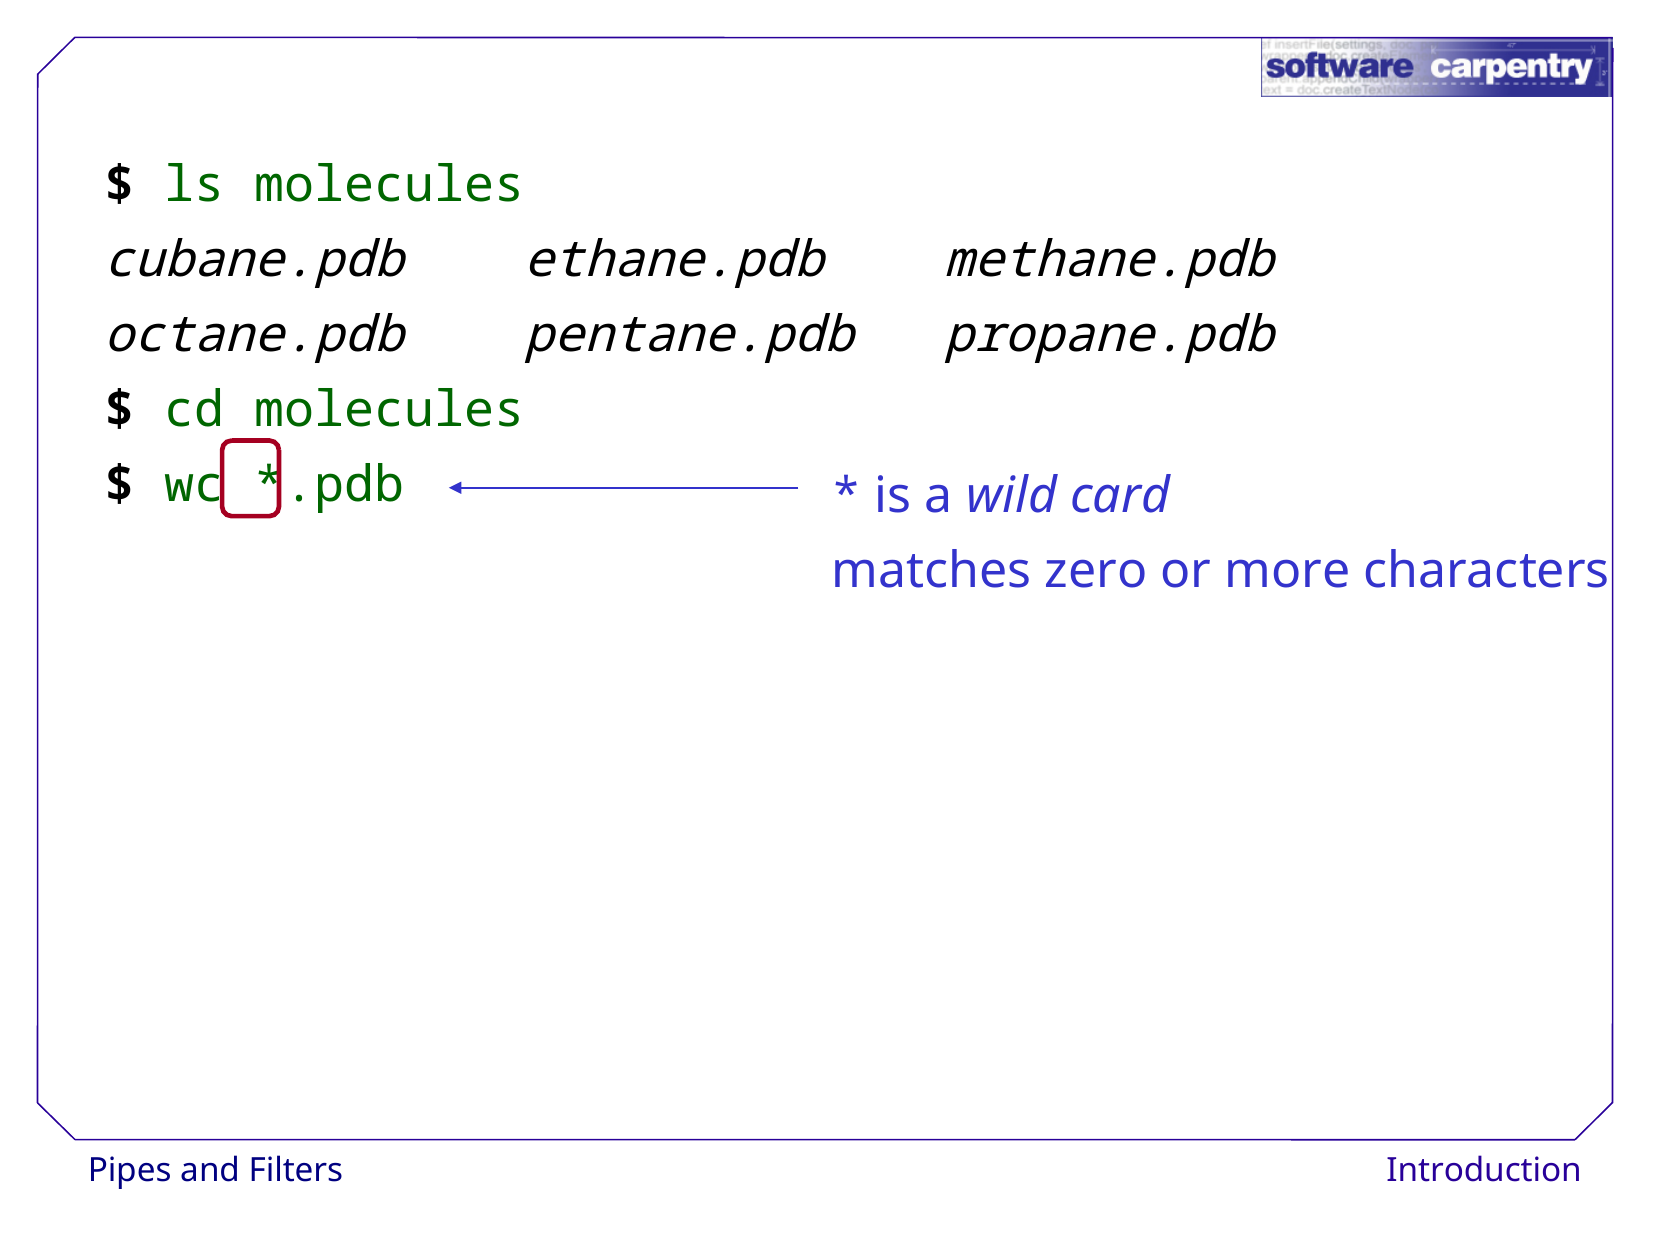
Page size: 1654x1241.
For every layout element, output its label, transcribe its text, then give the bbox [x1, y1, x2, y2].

text_box $ ls molecules cubane.pdb ethane.pdb methane.pdb octane.pdb pentane.pdb propane.pdb $ cd molecules $ wc *.pdb [89, 128, 1512, 1131]
text_box * is a wild card matches zero or more characters [817, 440, 1602, 640]
picture [1261, 39, 1613, 97]
